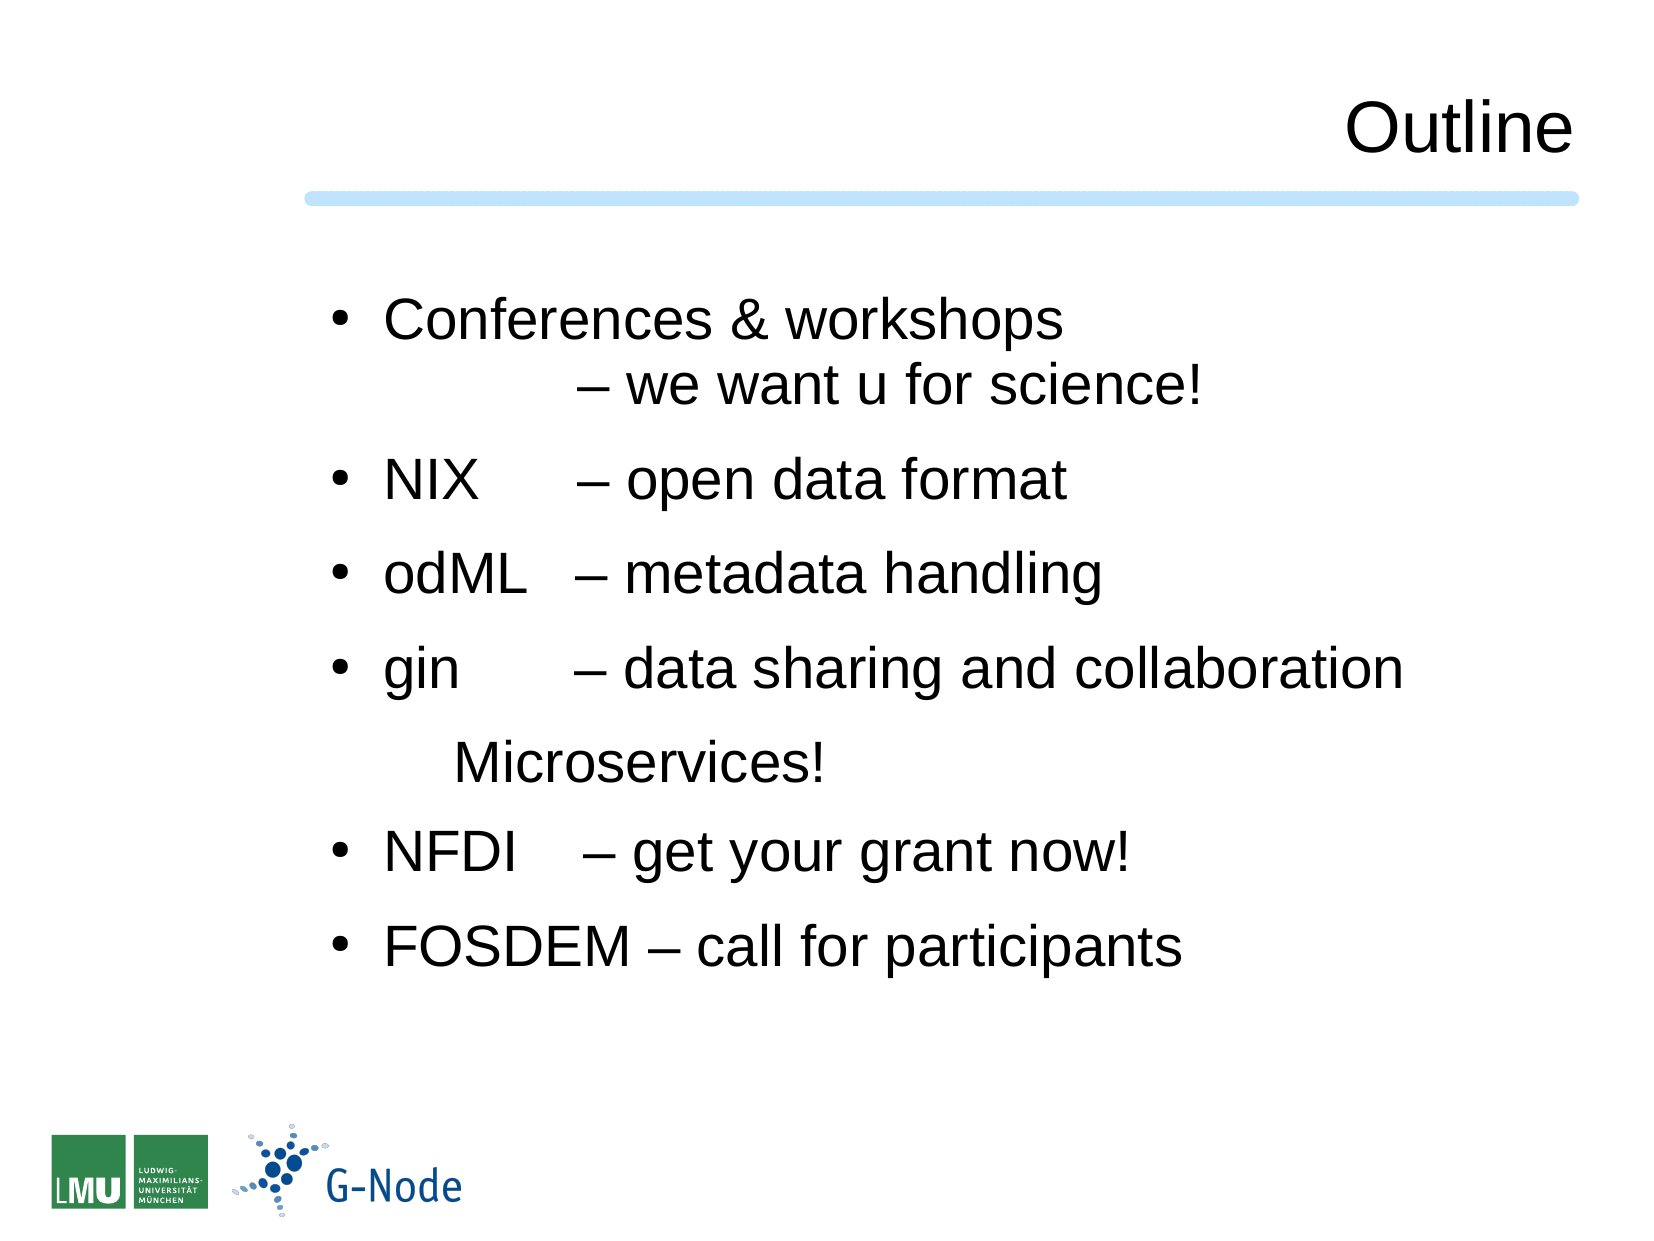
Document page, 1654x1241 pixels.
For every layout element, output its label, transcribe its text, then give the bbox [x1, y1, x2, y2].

list Conferences & workshops – we want u for science! NIX – open data format odML – metadata handling gin – data sharing and collaboration Microservices! NFDI – get your grant now! FOSDEM – call for participants [312, 286, 1595, 915]
text_box Outline [87, 30, 1576, 226]
